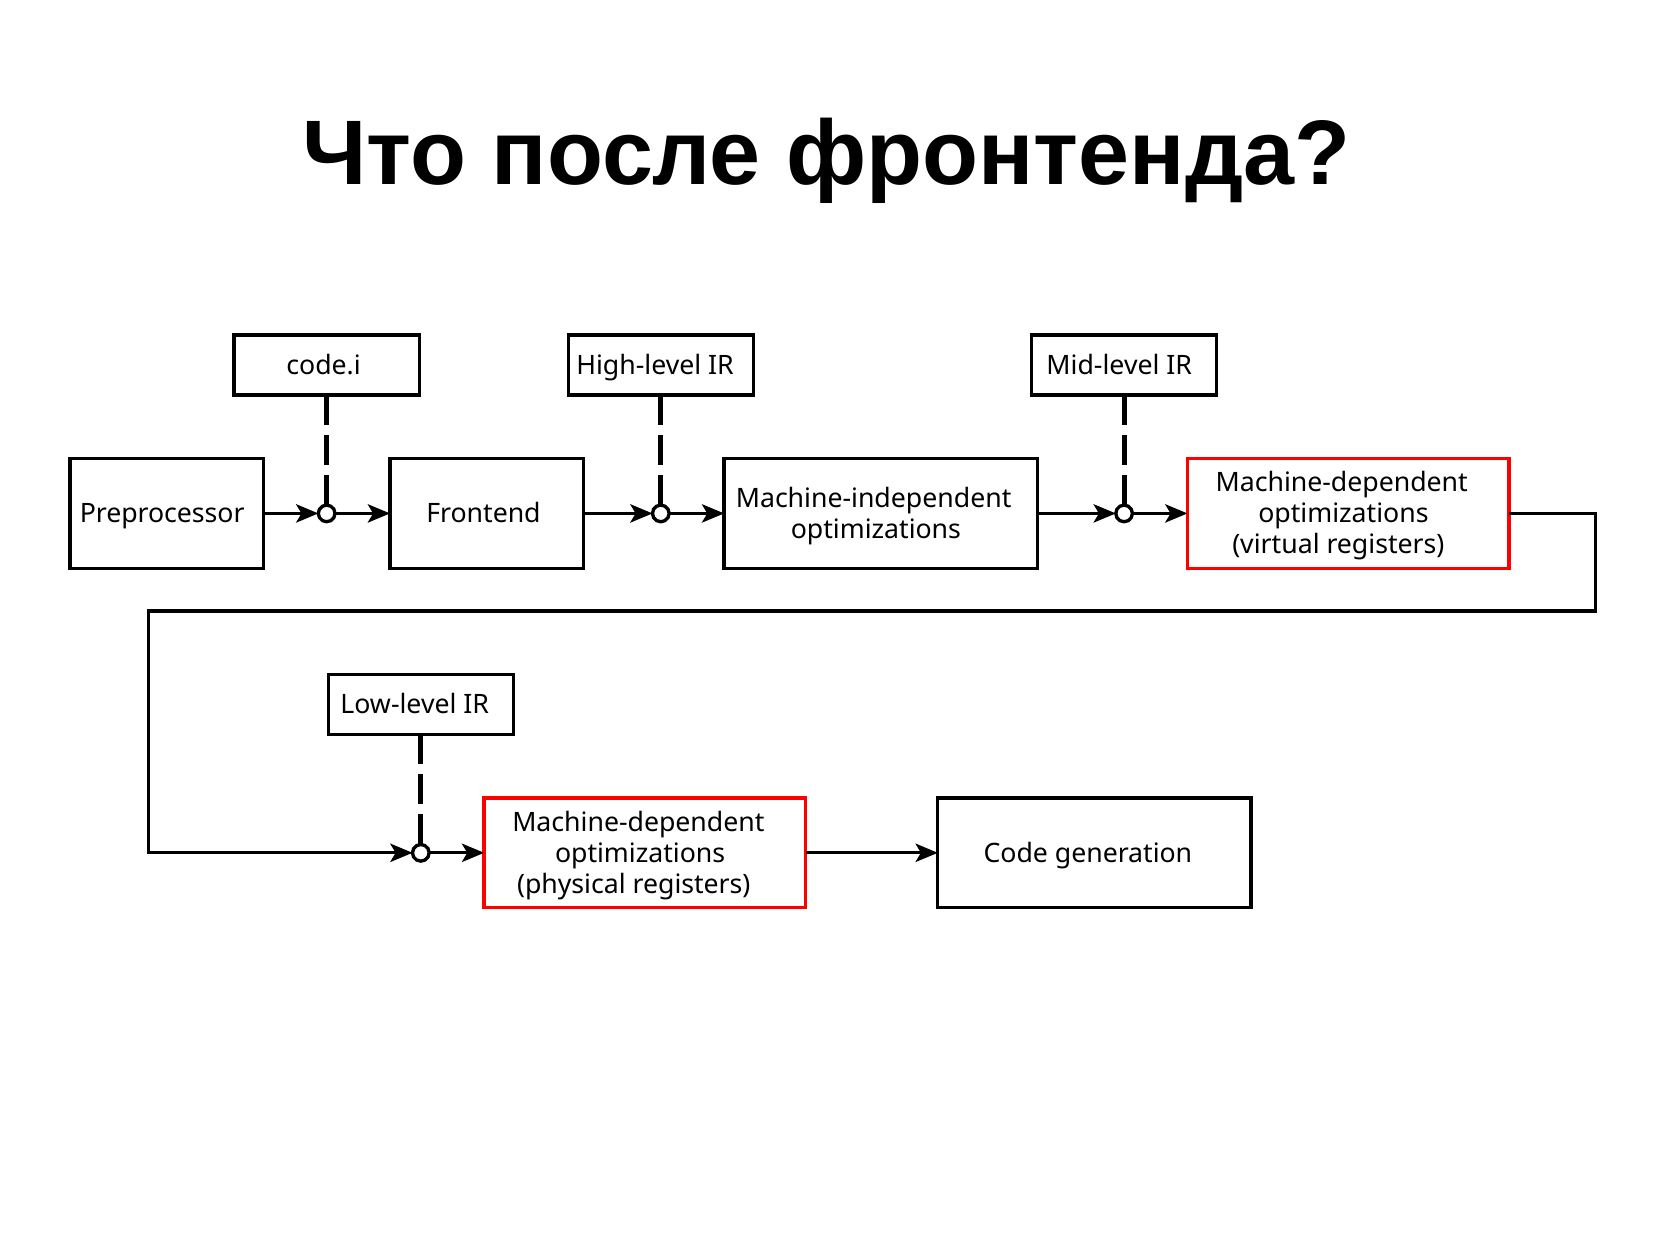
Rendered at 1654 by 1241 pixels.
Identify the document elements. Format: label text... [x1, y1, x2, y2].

picture [44, 309, 1623, 935]
title Что после фронтенда? [82, 49, 1571, 257]
